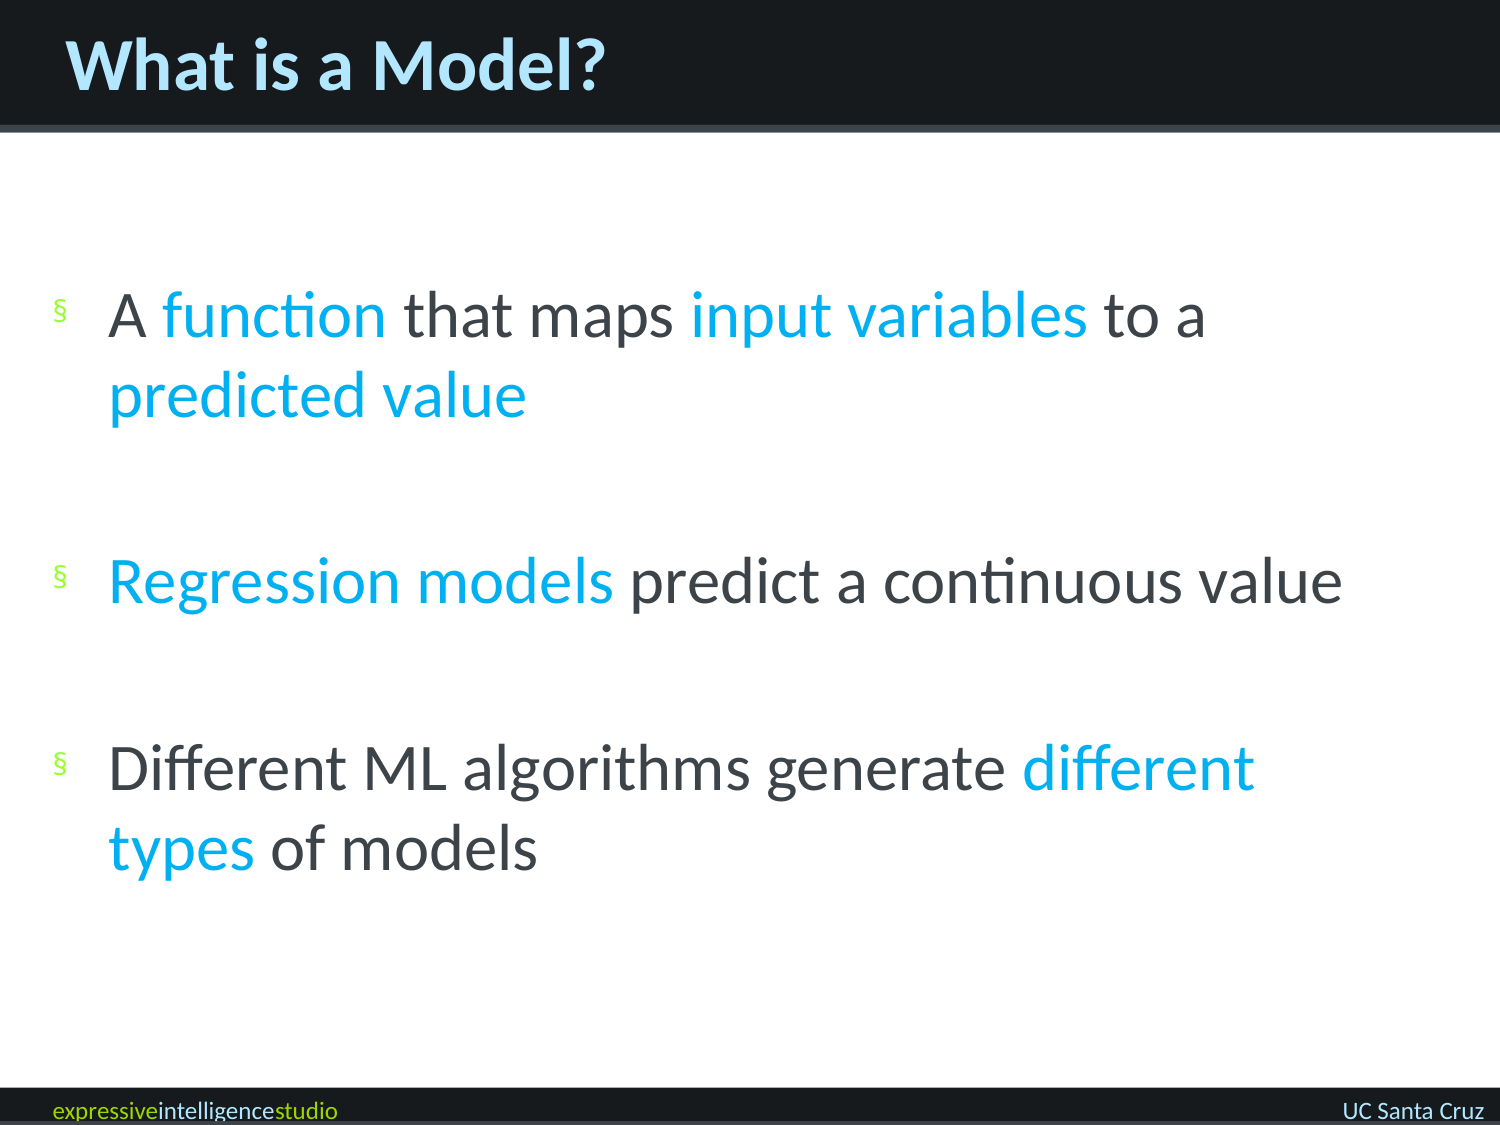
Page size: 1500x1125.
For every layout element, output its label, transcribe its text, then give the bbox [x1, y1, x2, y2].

list A function that maps input variables to a predicted value Regression models predict a continuous value Different ML algorithms generate different types of models [37, 162, 1388, 993]
title What is a Model? [50, 0, 1400, 130]
